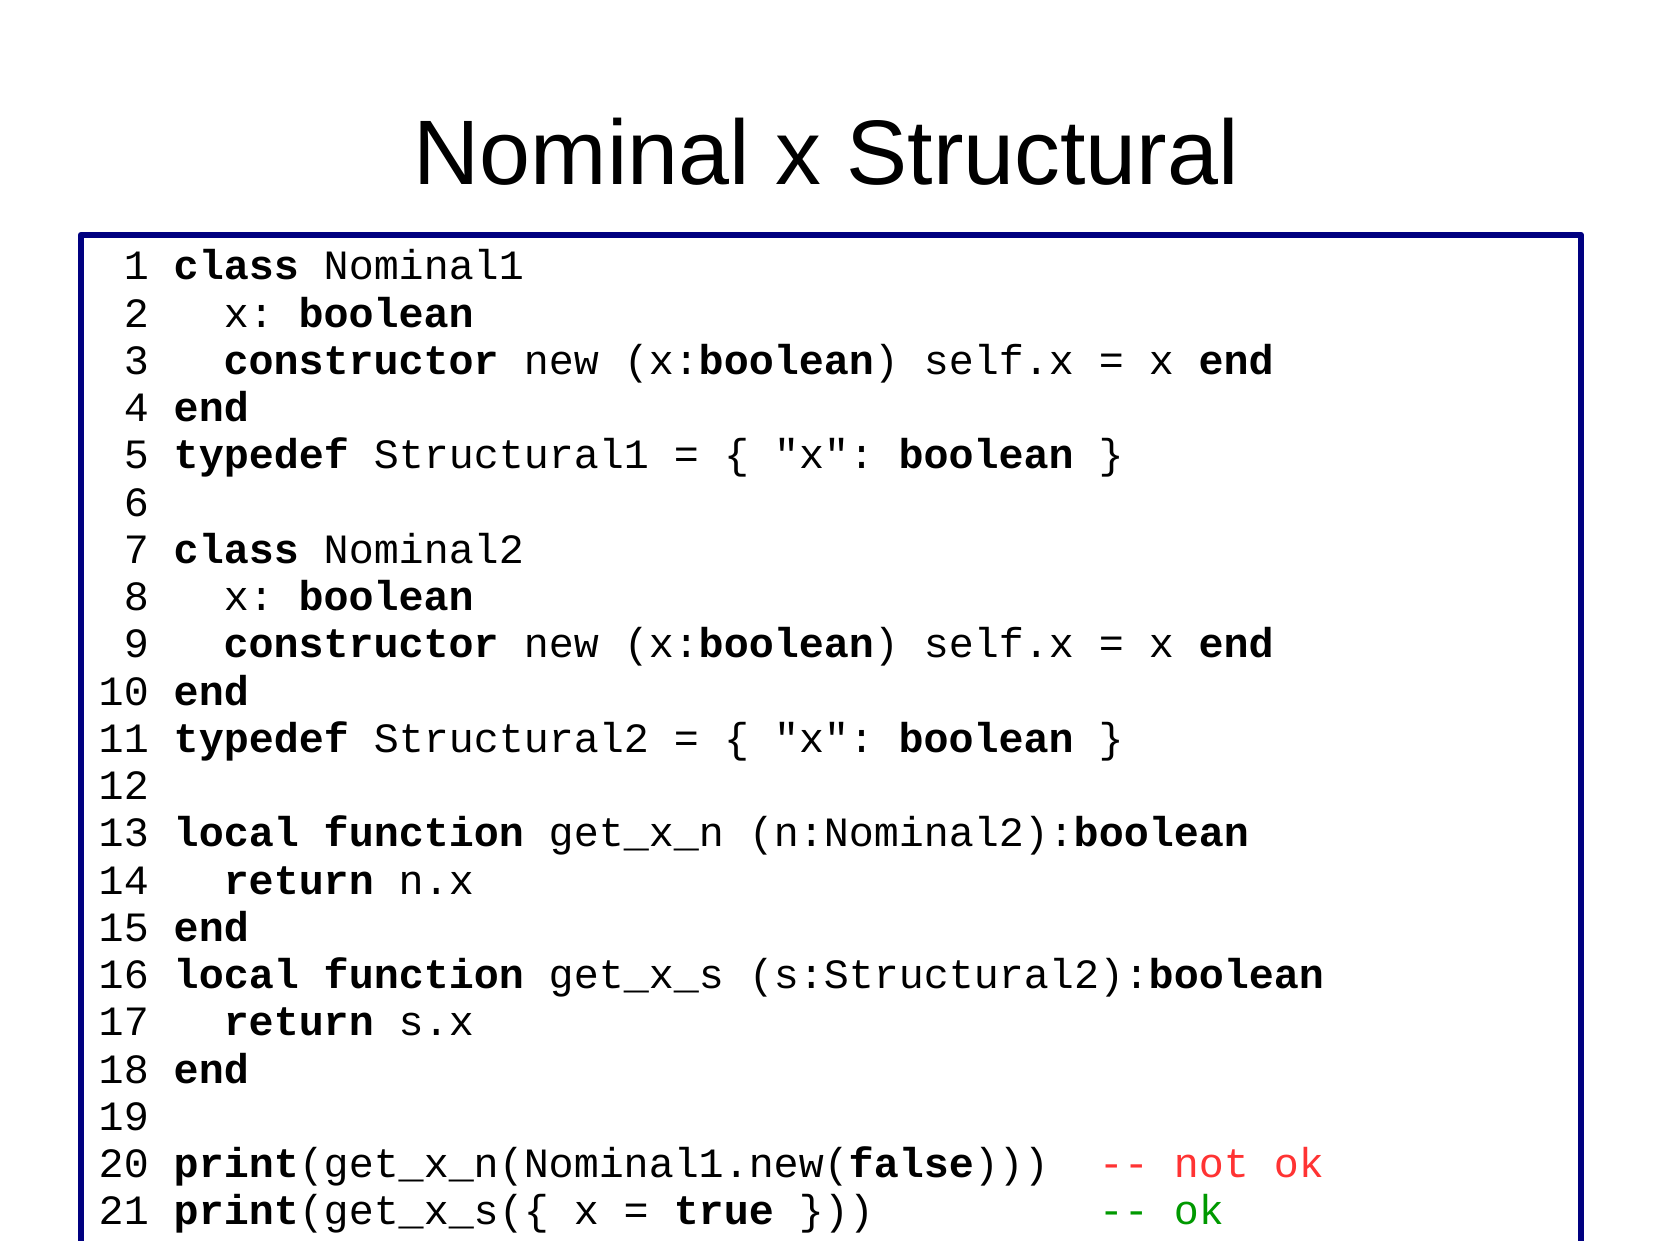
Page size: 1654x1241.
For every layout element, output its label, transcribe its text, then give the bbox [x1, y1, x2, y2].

text_box 1 class Nominal1 2 x: boolean 3 constructor new (x:boolean) self.x = x end 4 end 5 typedef Structural1 = { "x": boolean } 6 7 class Nominal2 8 x: boolean 9 constructor new (x:boolean) self.x = x end 10 end 11 typedef Structural2 = { "x": boolean } 12 13 local function get_x_n (n:Nominal2):boolean 14 return n.x 15 end 16 local function get_x_s (s:Structural2):boolean 17 return s.x 18 end 19 20 print(get_x_n(Nominal1.new(false))) -- not ok 21 print(get_x_s({ x = true })) -- ok [80, 234, 1581, 1133]
title Nominal x Structural [82, 49, 1571, 232]
